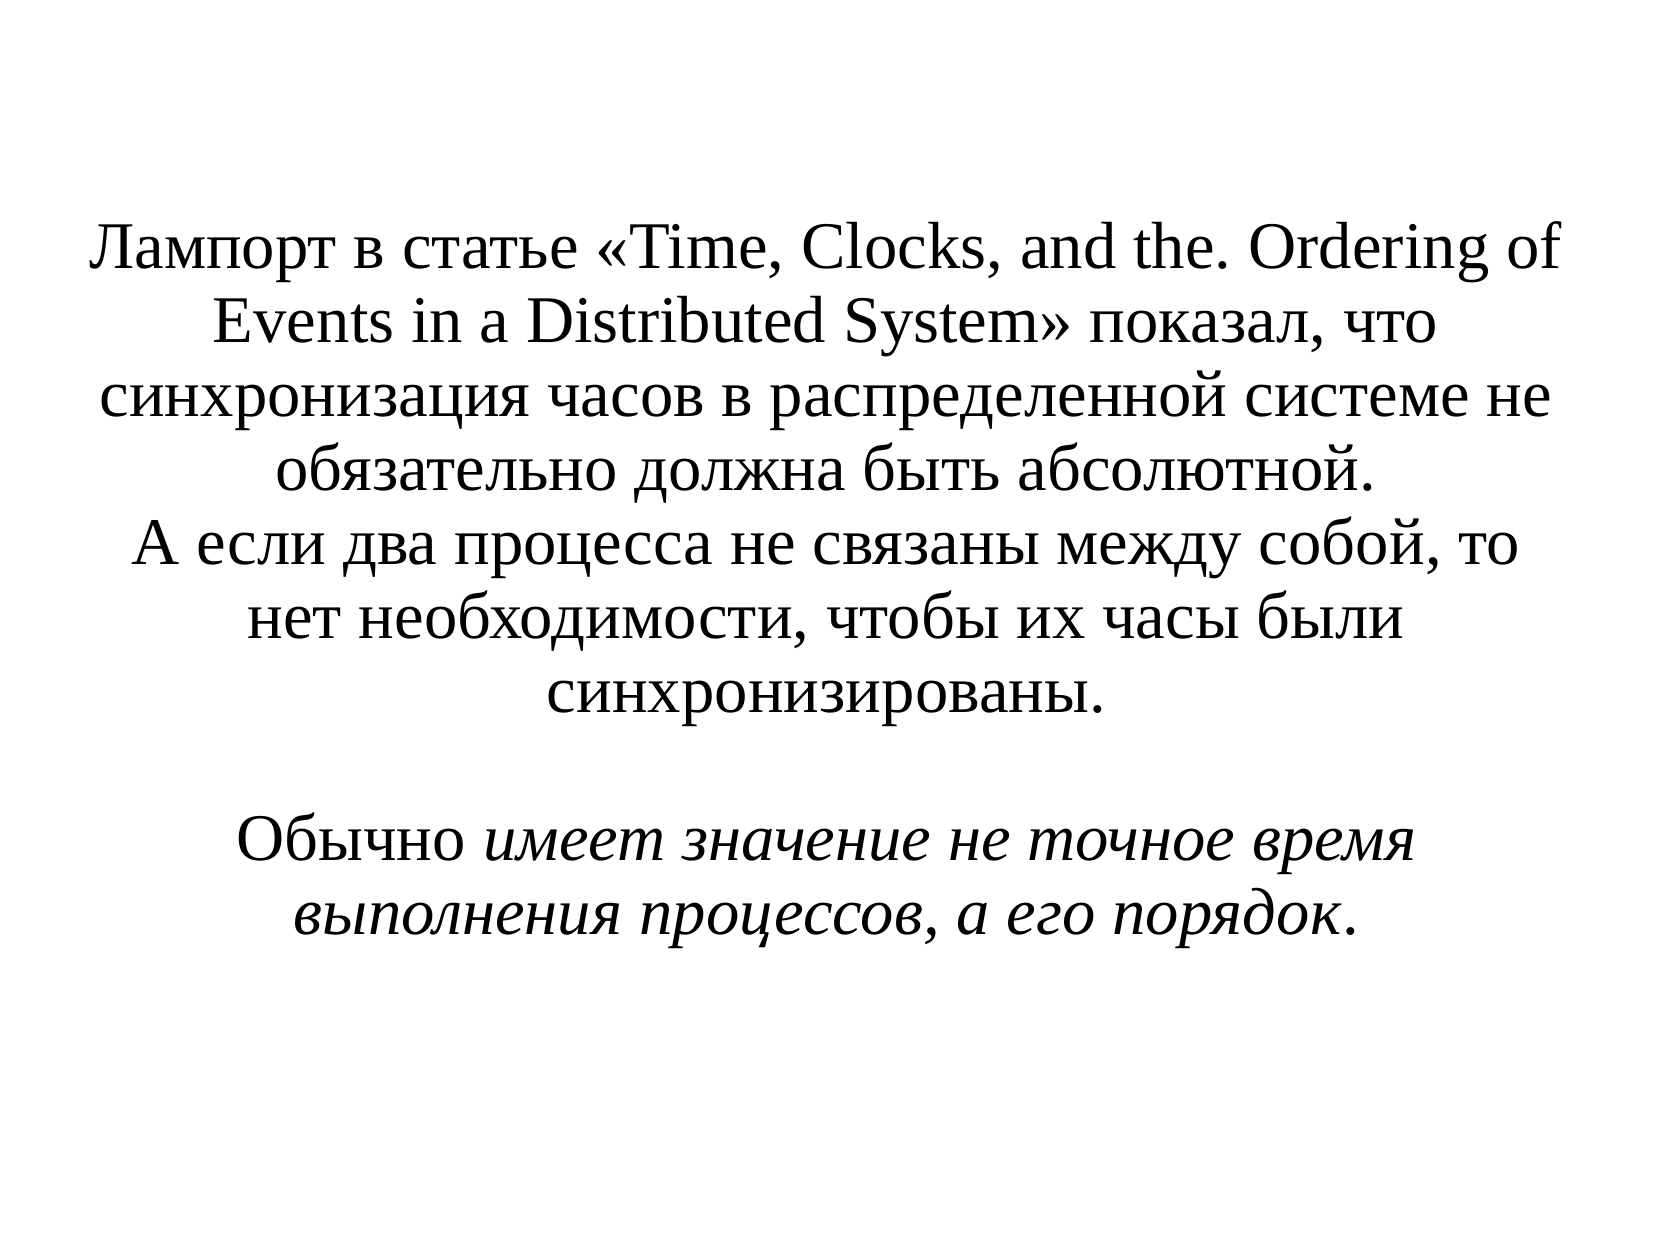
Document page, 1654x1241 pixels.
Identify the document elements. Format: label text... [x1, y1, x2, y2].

subtitle Лампорт в статье «Time, Clocks, and the. Ordering of Events in a Distributed System» показал, что синхронизация часов в распределенной системе не обязательно должна быть абсолютной. А если два процесса не связаны между собой, то нет необходимости, чтобы их часы были синхронизированы. Обычно имеет значение не точное время выполнения процессов, а его порядок. [82, 49, 1571, 1109]
